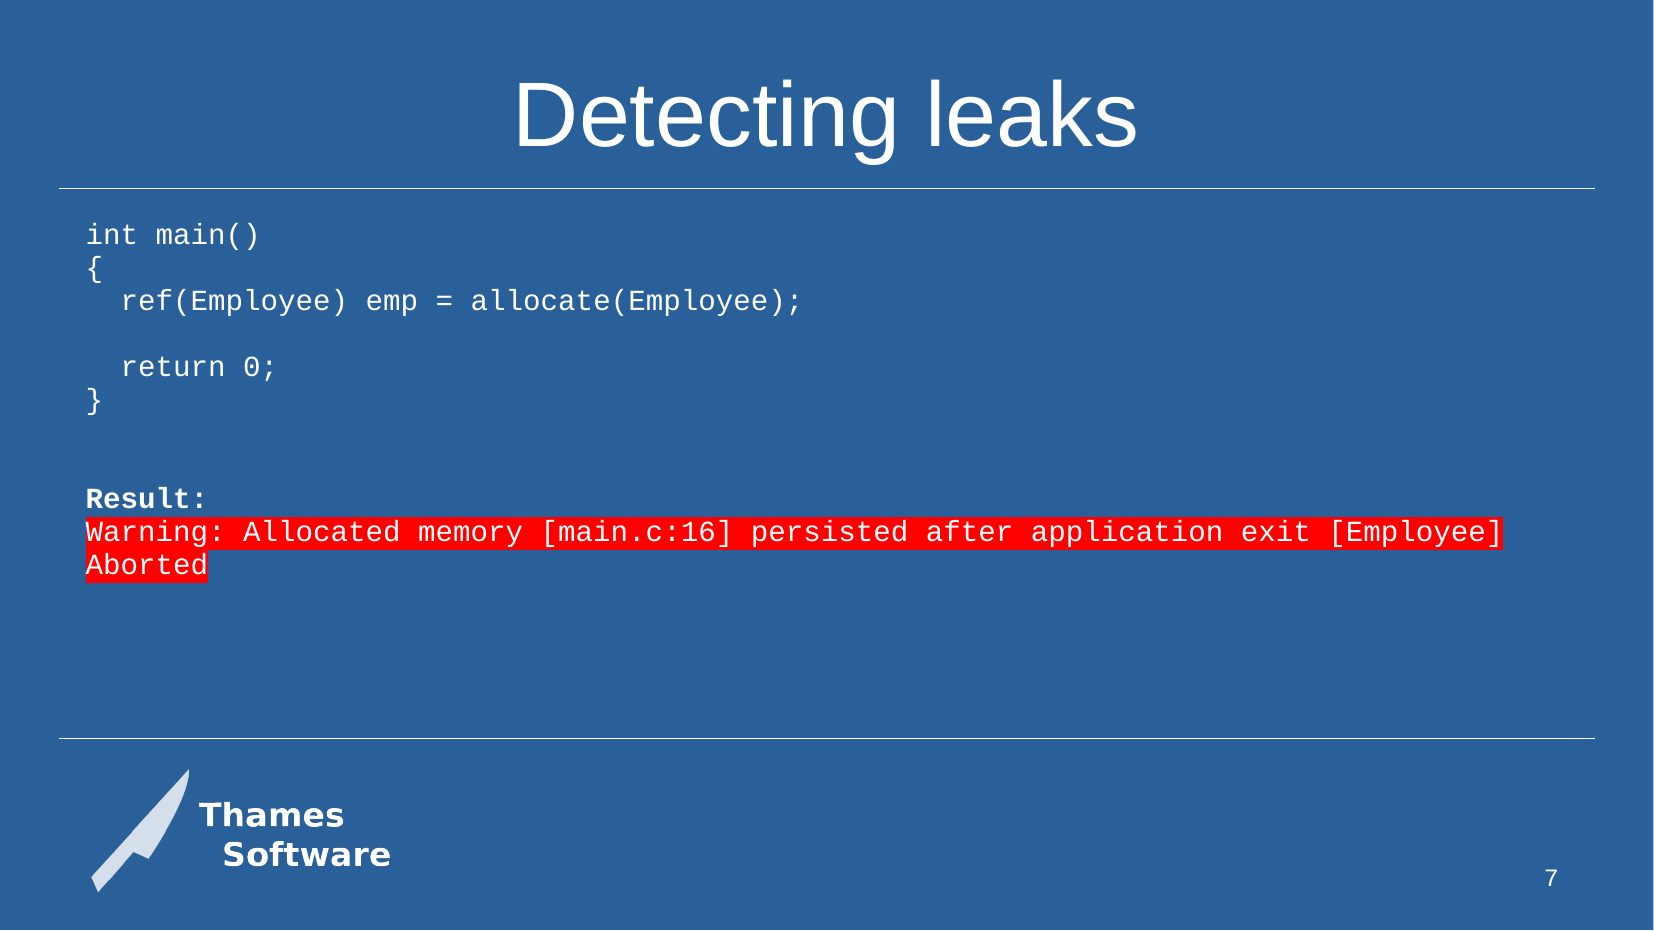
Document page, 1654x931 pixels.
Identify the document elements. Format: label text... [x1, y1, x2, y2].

title Detecting leaks [82, 189, 1571, 193]
picture [82, 756, 421, 907]
text_box int main() { ref(Employee) emp = allocate(Employee); return 0; } Result: Warning: Allocated memory [main.c:16] persisted after application exit [Employee] Aborted [70, 212, 1571, 697]
title Detecting leaks [82, 37, 1571, 188]
